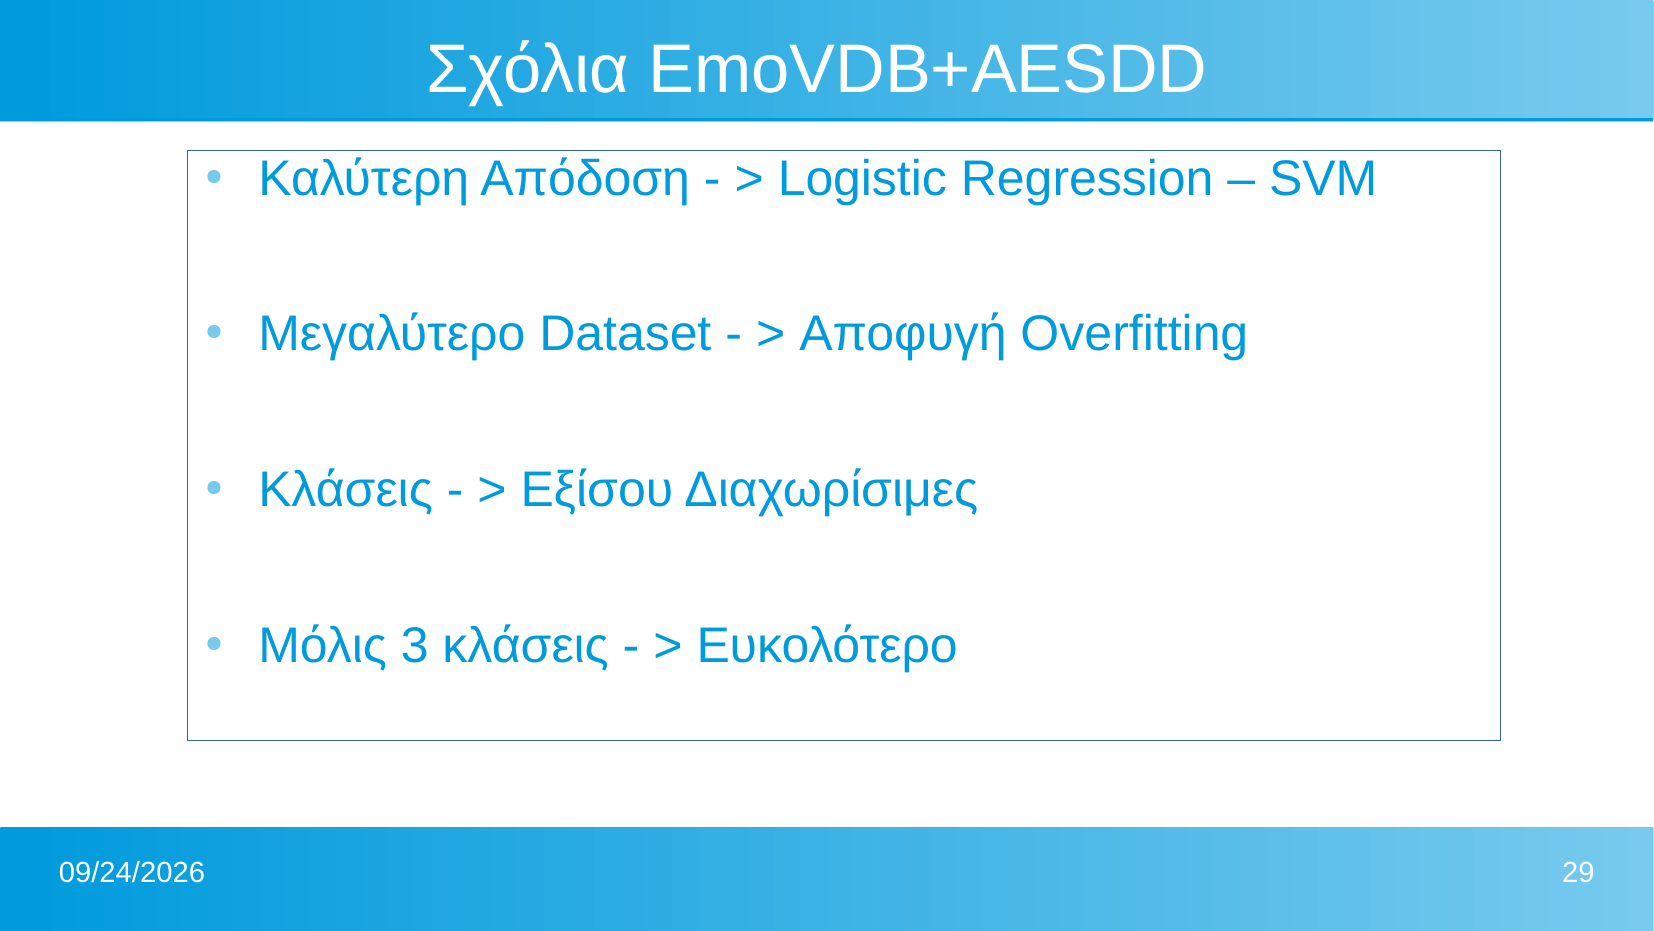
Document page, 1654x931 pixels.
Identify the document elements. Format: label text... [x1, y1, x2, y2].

title Σχόλια EmoVDB+AESDD [59, 29, 1595, 108]
list Καλύτερη Απόδοση - > Logistic Regression – SVM Μεγαλύτερο Dataset - > Αποφυγή Overfitting Κλάσεις - > Εξίσου Διαχωρίσιμες Μόλις 3 κλάσεις - > Ευκολότερο [187, 150, 1501, 741]
